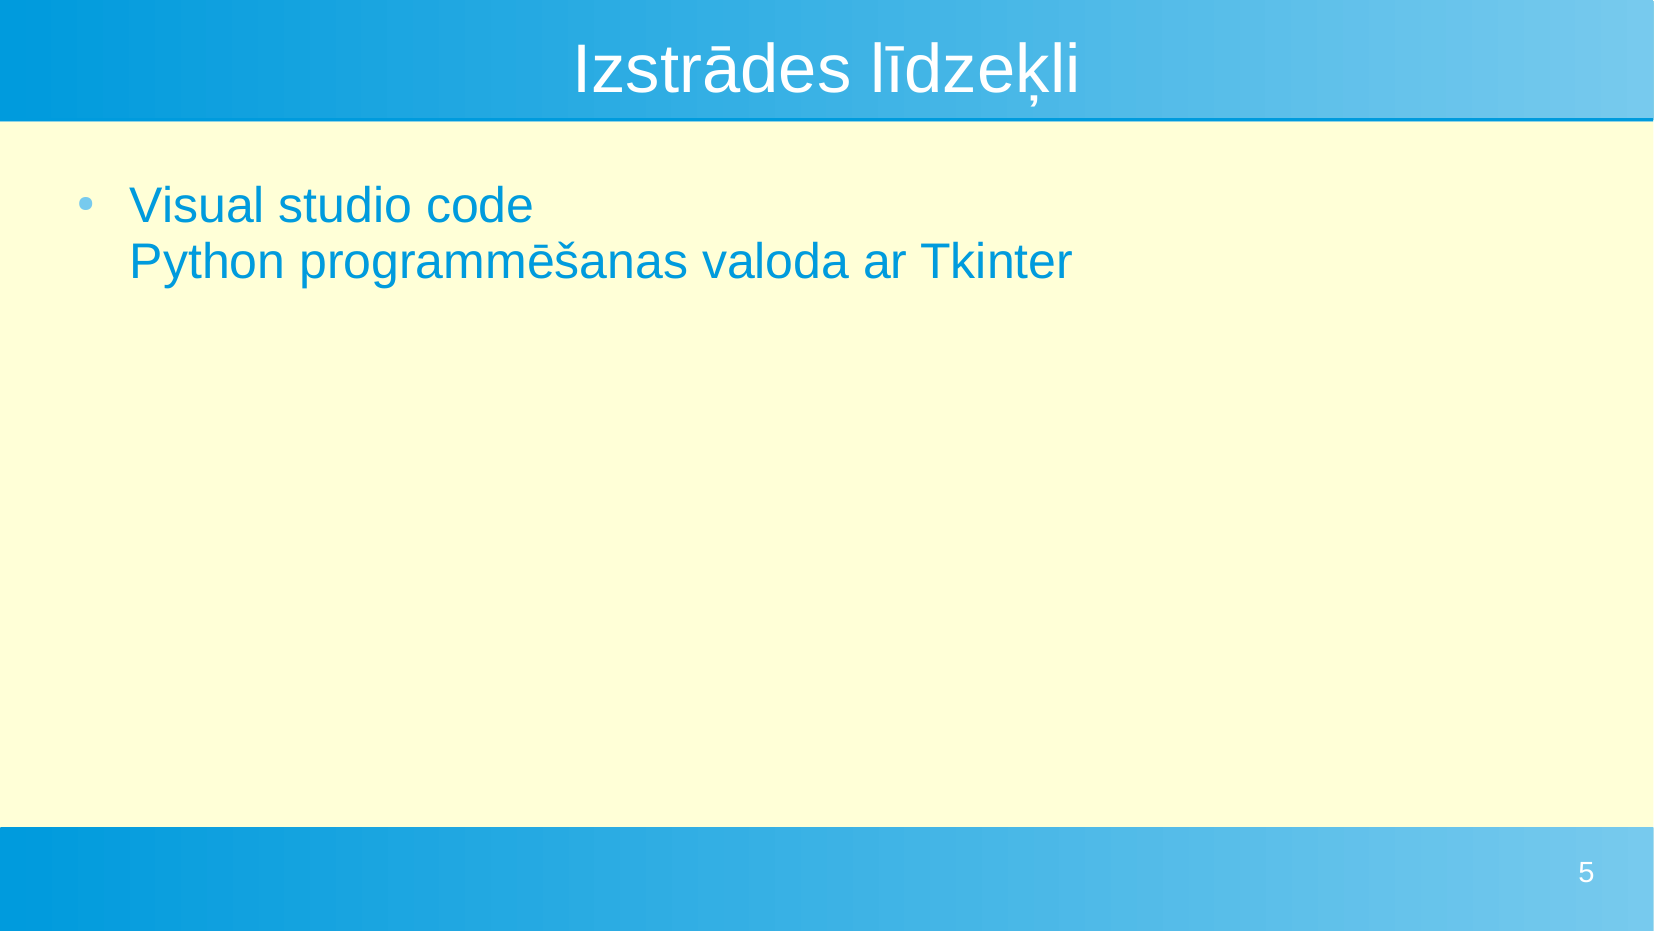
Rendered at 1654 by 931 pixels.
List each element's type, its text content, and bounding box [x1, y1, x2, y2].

title Izstrādes līdzeķli [59, 29, 1595, 108]
list Visual studio code Python programmēšanas valoda ar Tkinter [59, 177, 1595, 768]
